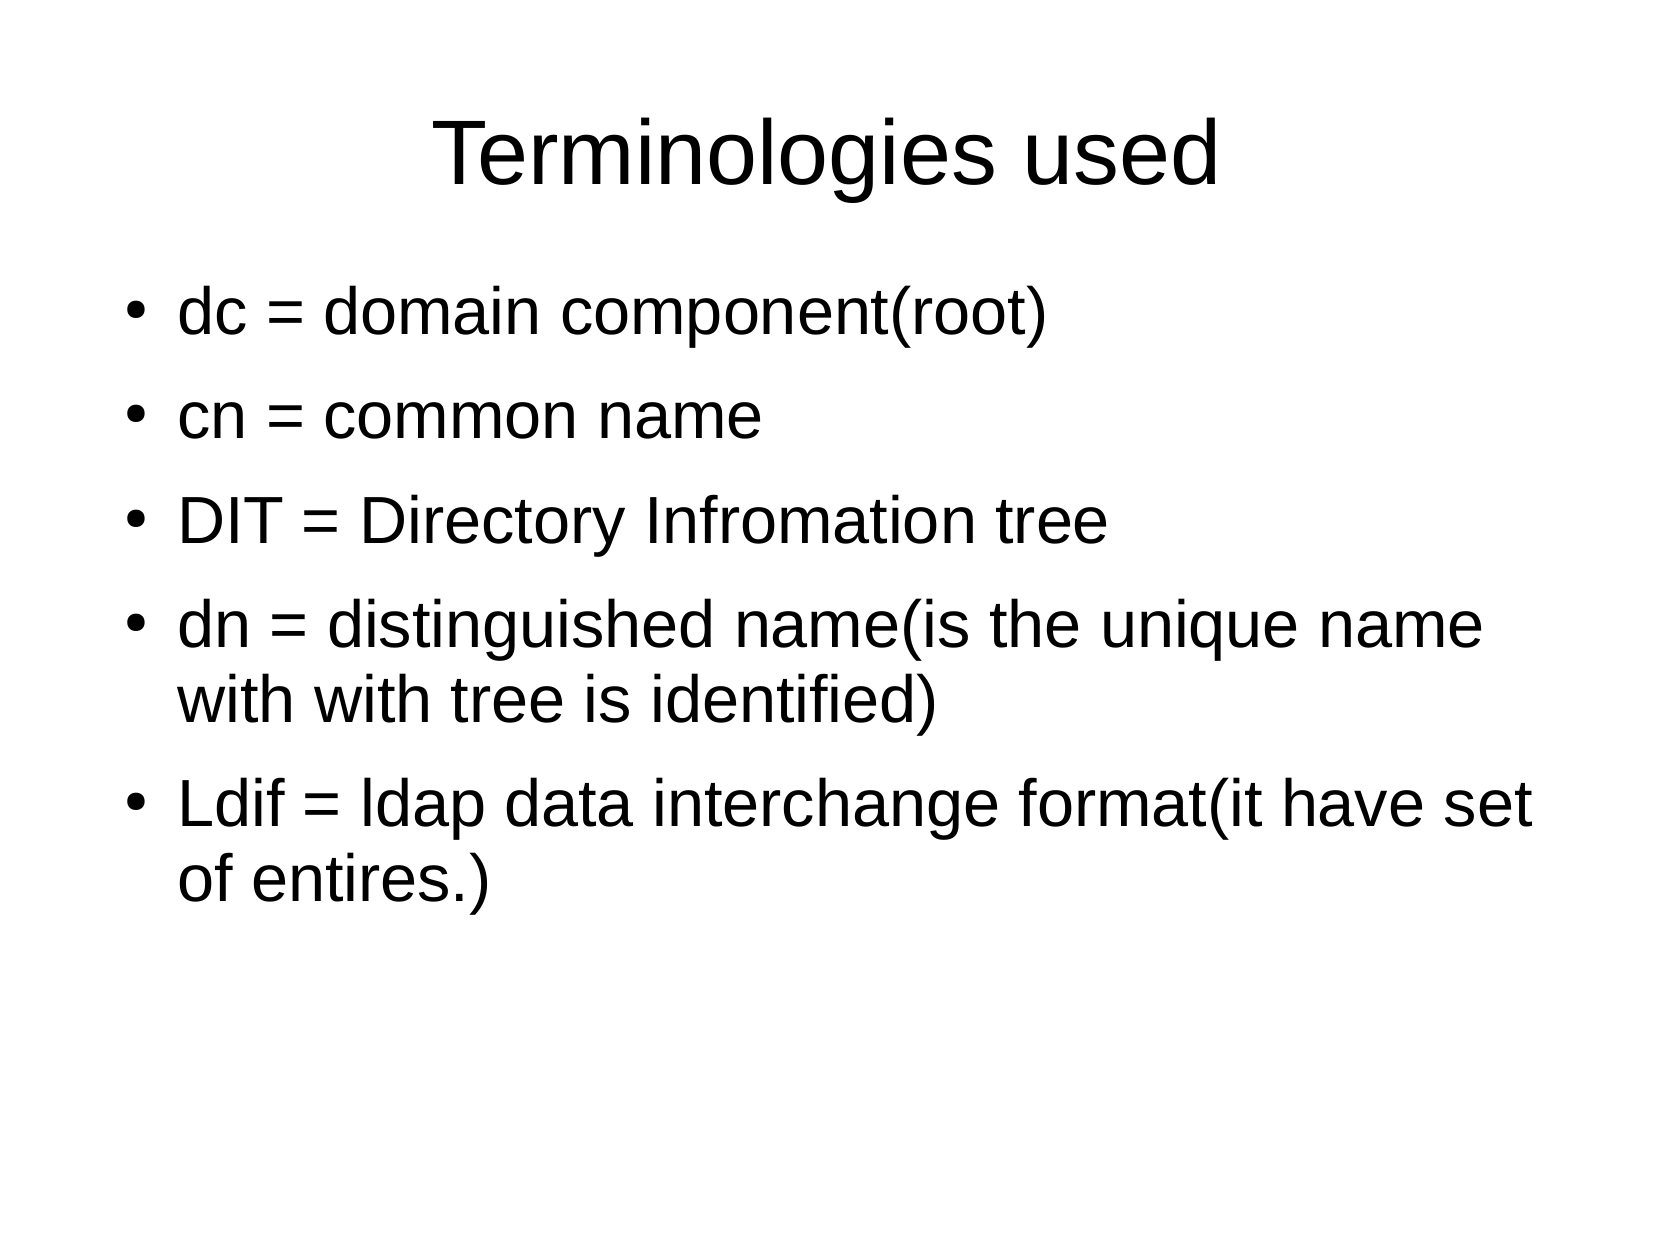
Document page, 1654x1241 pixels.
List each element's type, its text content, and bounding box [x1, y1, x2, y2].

list dc = domain component(root) cn = common name DIT = Directory Infromation tree dn = distinguished name(is the unique name with with tree is identified) Ldif = ldap data interchange format(it have set of entires.) [106, 274, 1595, 1093]
title Terminologies used [82, 49, 1571, 257]
